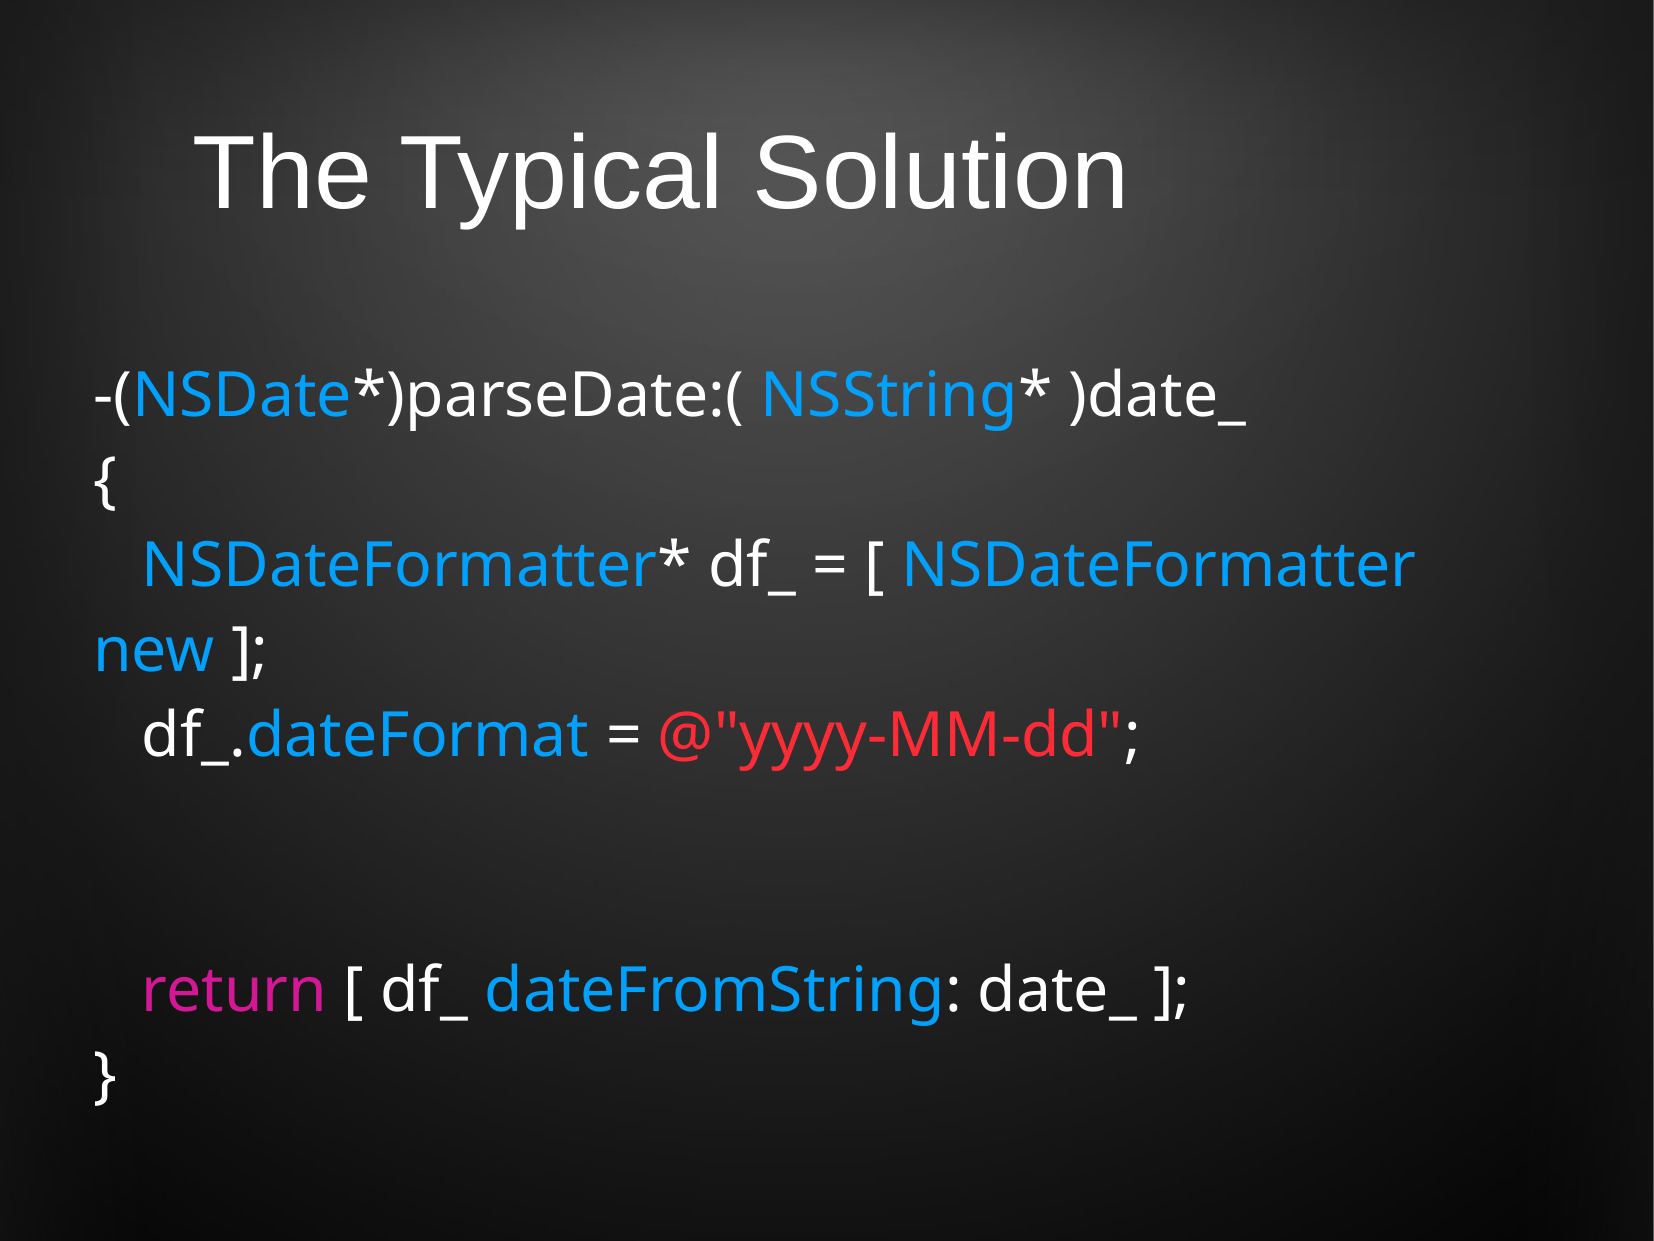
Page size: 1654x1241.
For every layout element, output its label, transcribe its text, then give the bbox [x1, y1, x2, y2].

text_box The Typical Solution [0, 106, 1287, 238]
text_box -(NSDate*)parseDate:( NSString* )date_ { NSDateFormatter* df_ = [ NSDateFormatter new ]; df_.dateFormat = @"yyyy-MM-dd"; return [ df_ dateFromString: date_ ]; } [78, 342, 1595, 1028]
picture [0, 0, 1654, 1241]
